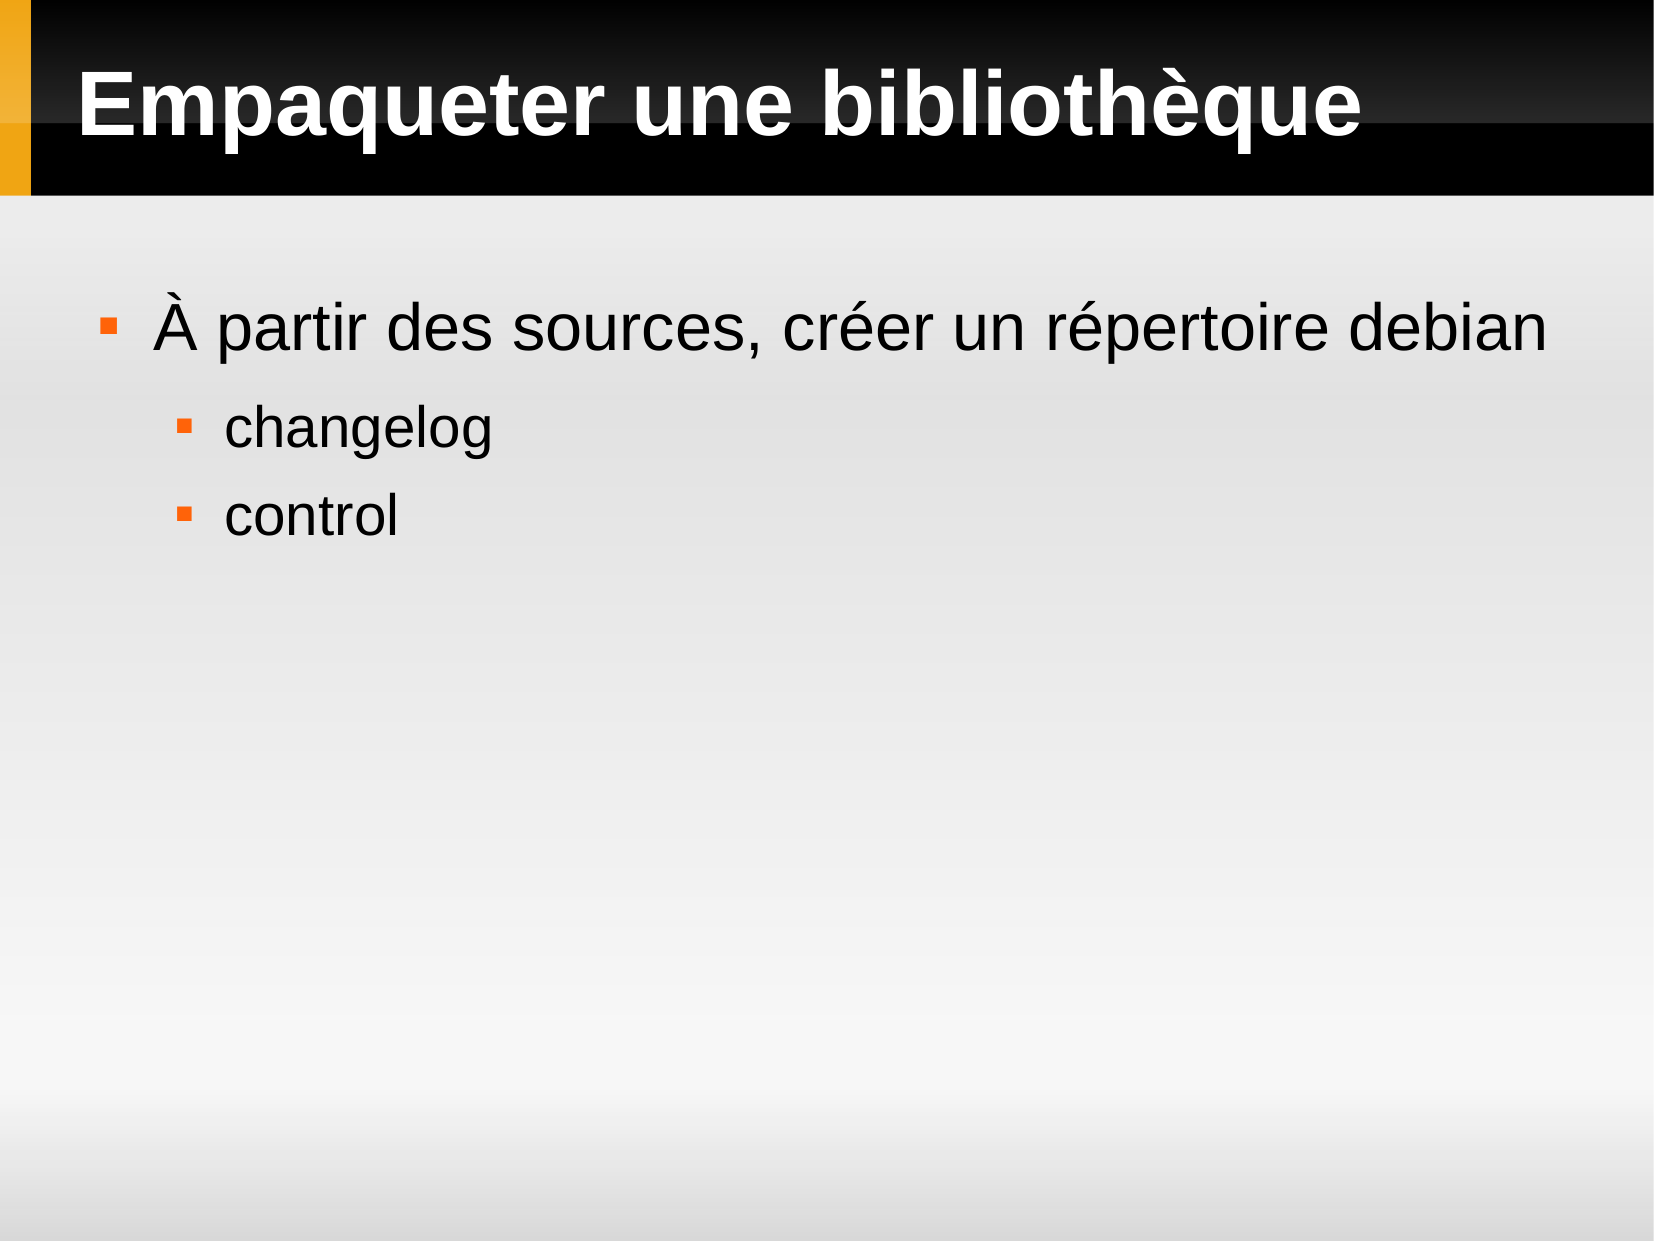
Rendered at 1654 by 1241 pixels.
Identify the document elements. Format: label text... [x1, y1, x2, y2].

picture [0, 0, 1654, 1241]
title Empaqueter une bibliothèque [76, 0, 1565, 208]
list À partir des sources, créer un répertoire debian changelog control [82, 290, 1571, 1109]
